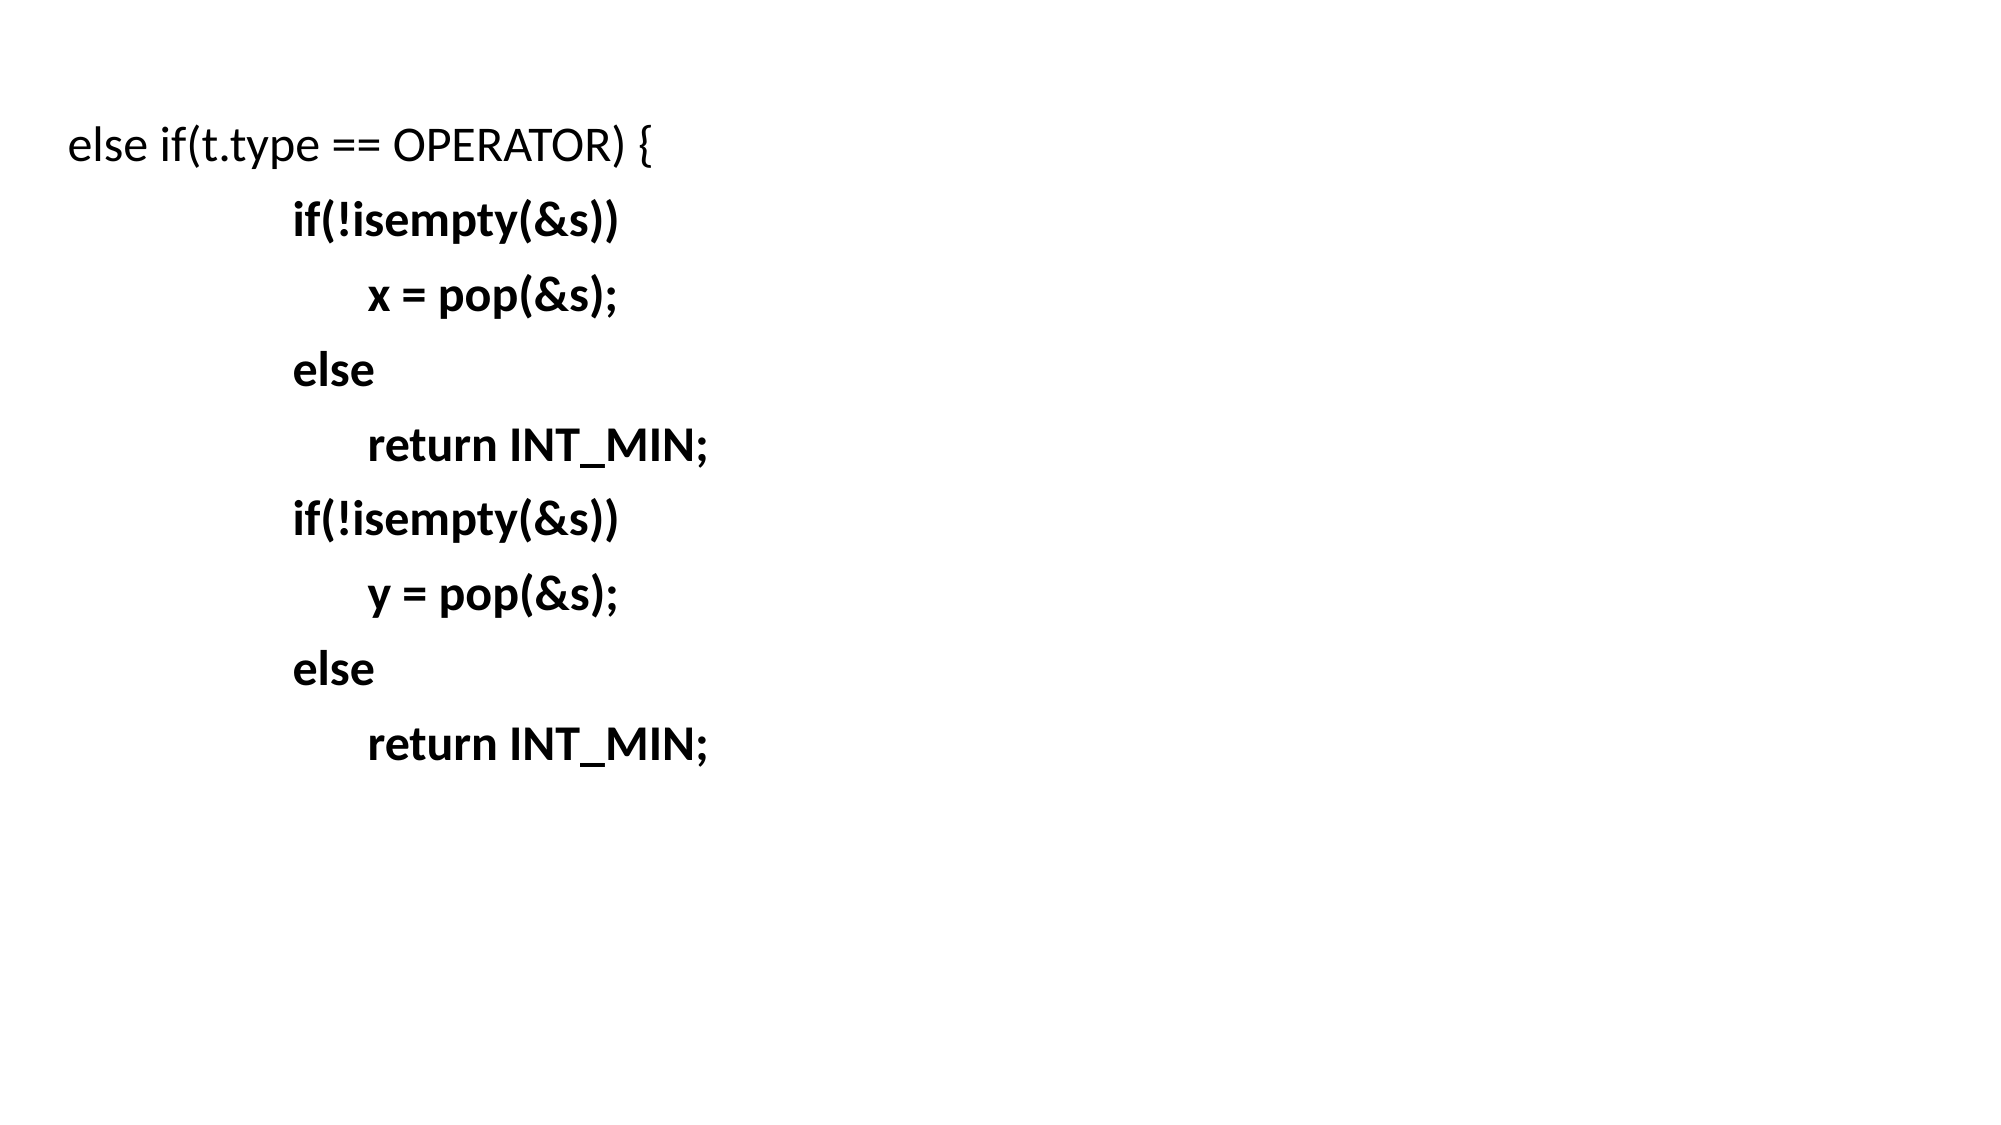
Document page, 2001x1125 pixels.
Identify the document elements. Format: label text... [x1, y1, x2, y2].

list else if(t.type == OPERATOR) { if(!isempty(&s)) x = pop(&s); else return INT_MIN; if(!isempty(&s)) y = pop(&s); else return INT_MIN; [52, 111, 1778, 825]
